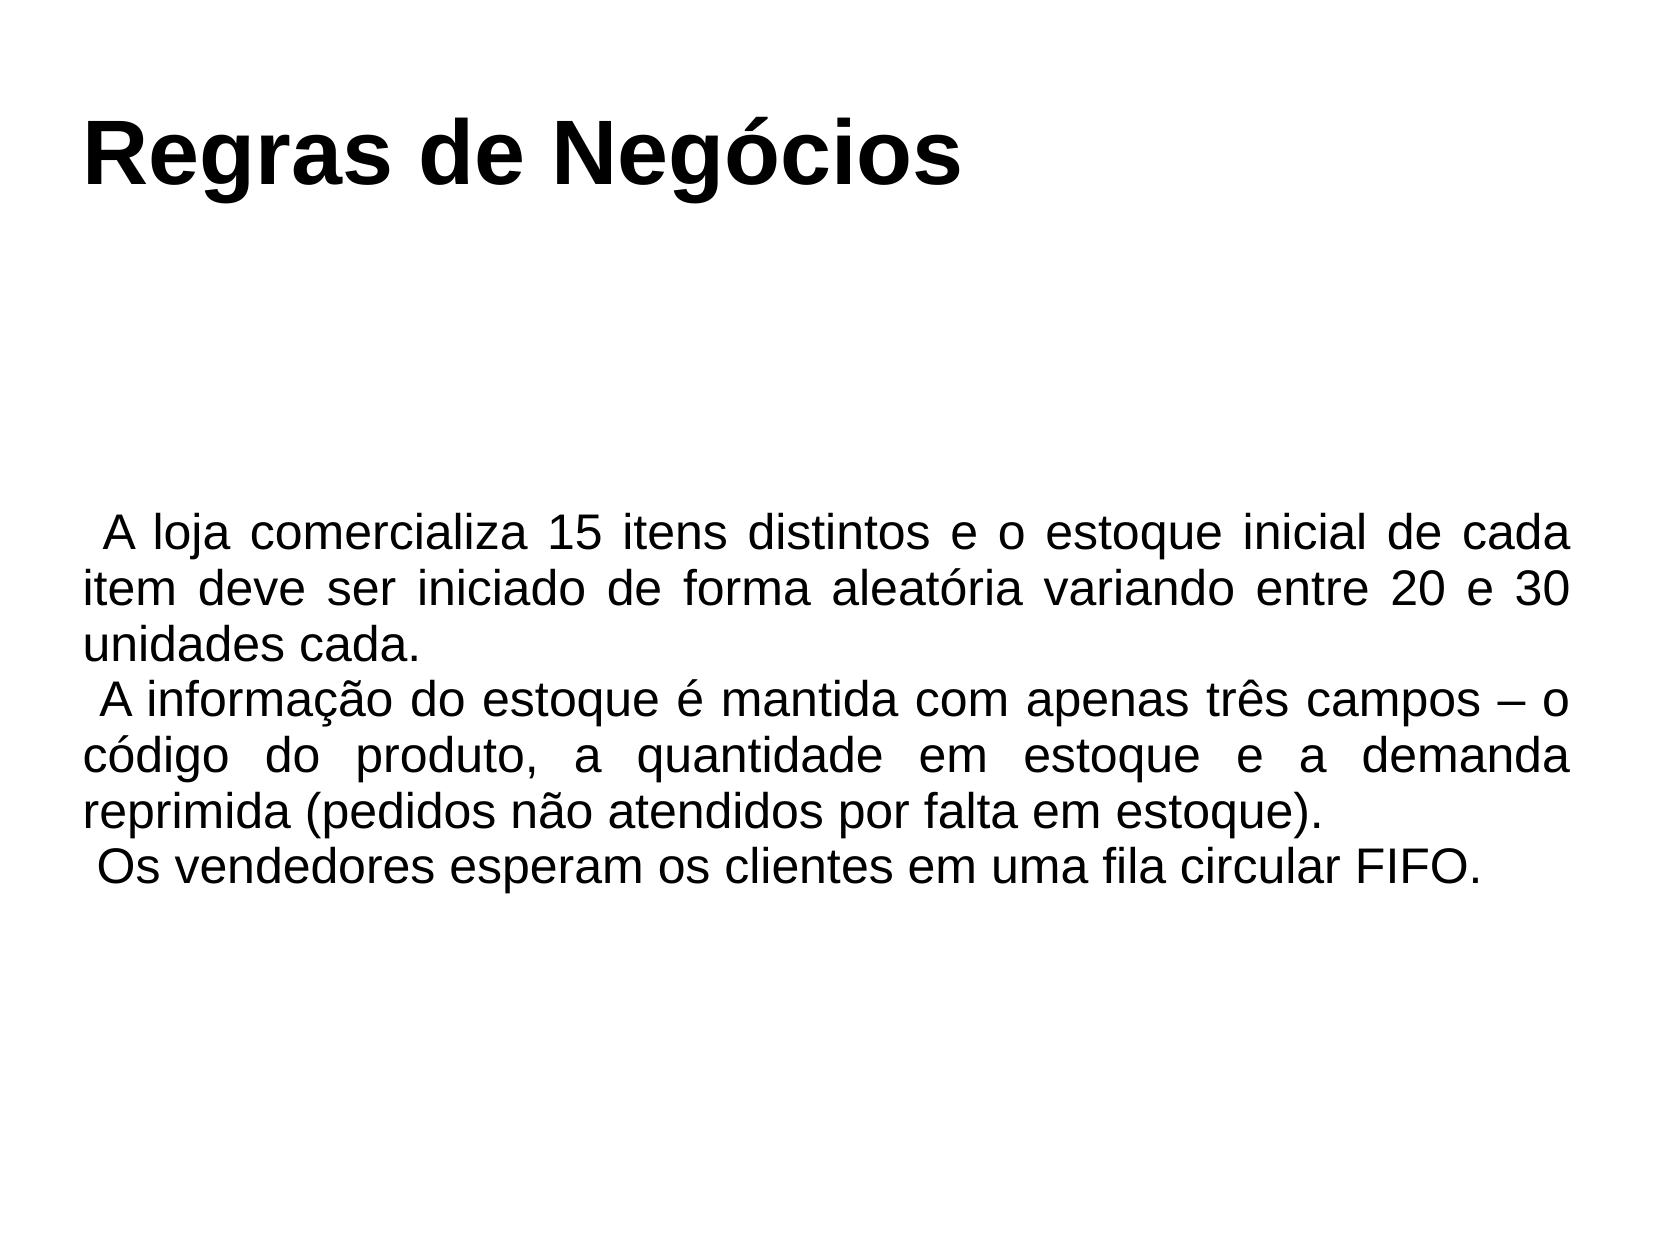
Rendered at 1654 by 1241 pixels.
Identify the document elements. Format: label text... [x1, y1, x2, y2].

subtitle A loja comercializa 15 itens distintos e o estoque inicial de cada item deve ser iniciado de forma aleatória variando entre 20 e 30 unidades cada. A informação do estoque é mantida com apenas três campos – o código do produto, a quantidade em estoque e a demanda reprimida (pedidos não atendidos por falta em estoque). Os vendedores esperam os clientes em uma fila circular FIFO. [82, 297, 1571, 1102]
title Regras de Negócios [82, 56, 1571, 250]
